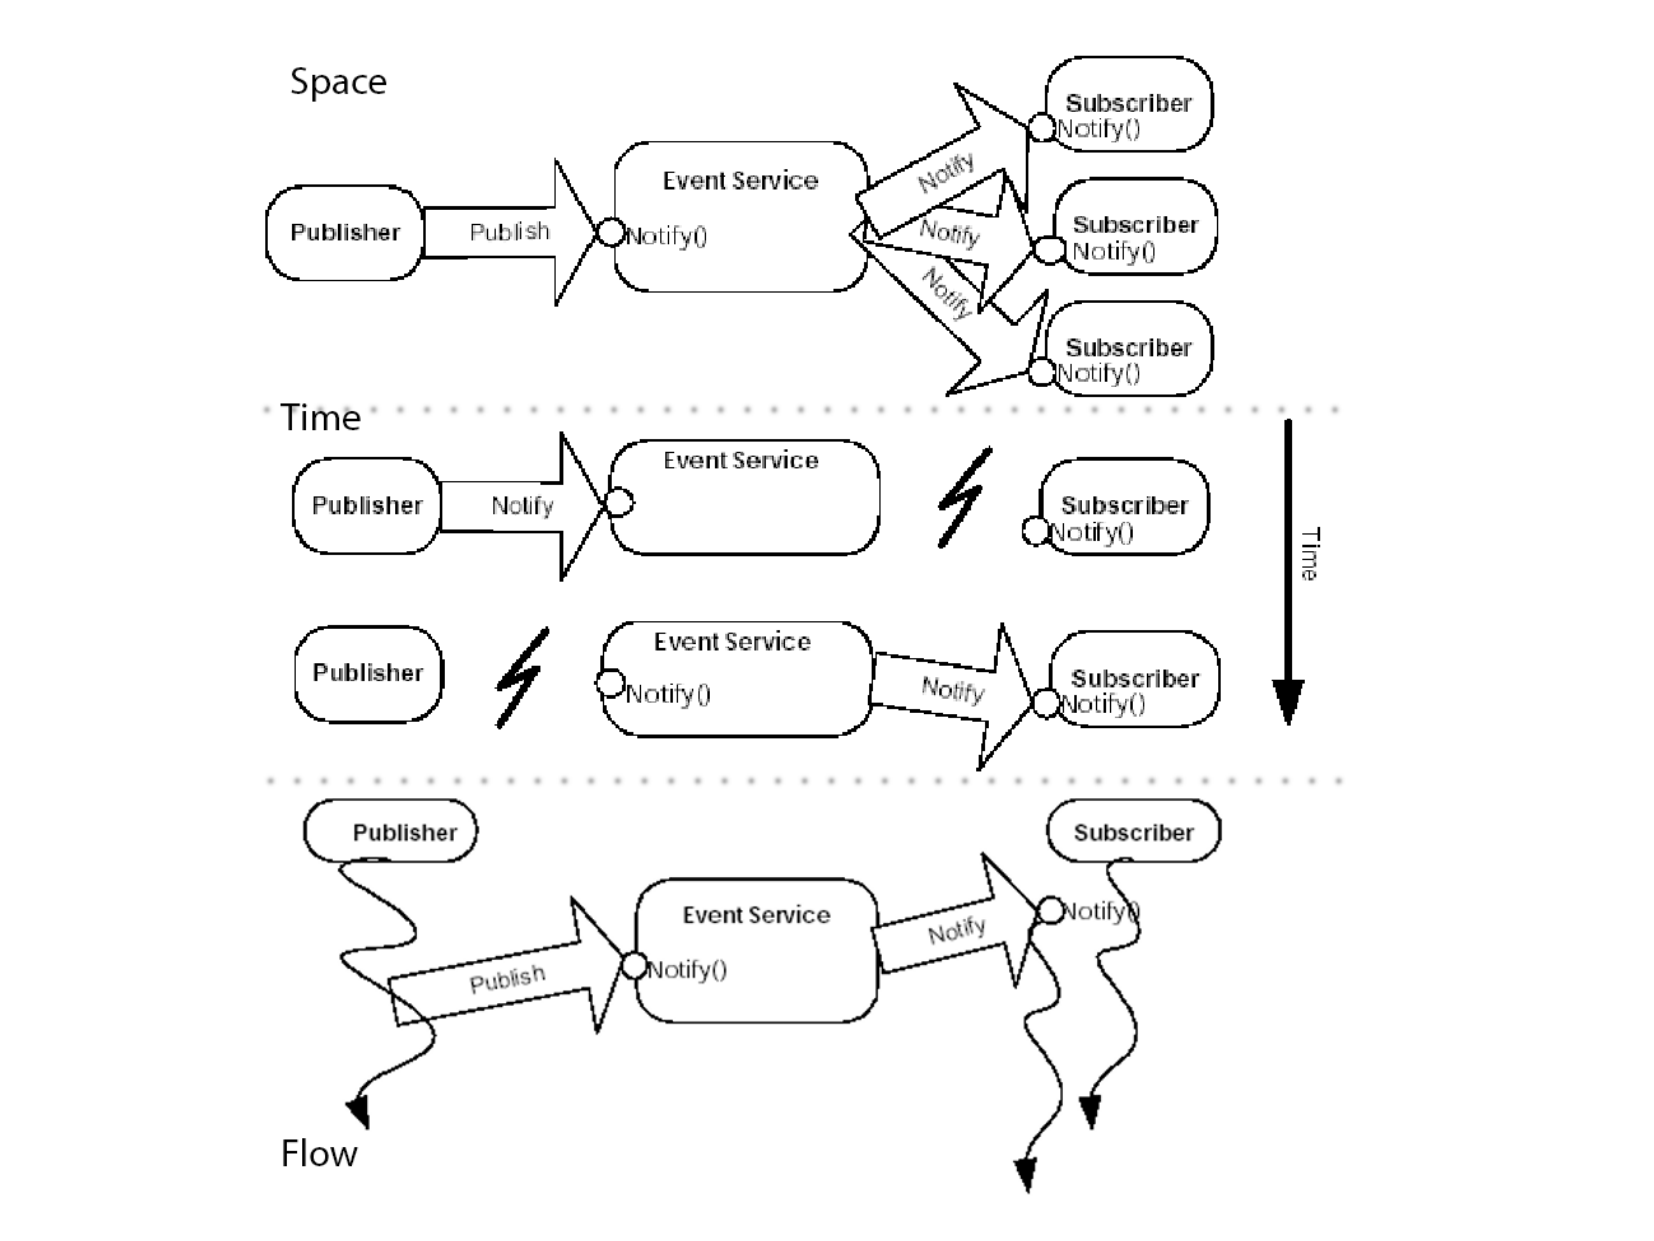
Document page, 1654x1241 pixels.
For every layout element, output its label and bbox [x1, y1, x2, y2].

picture [259, 47, 1347, 1202]
